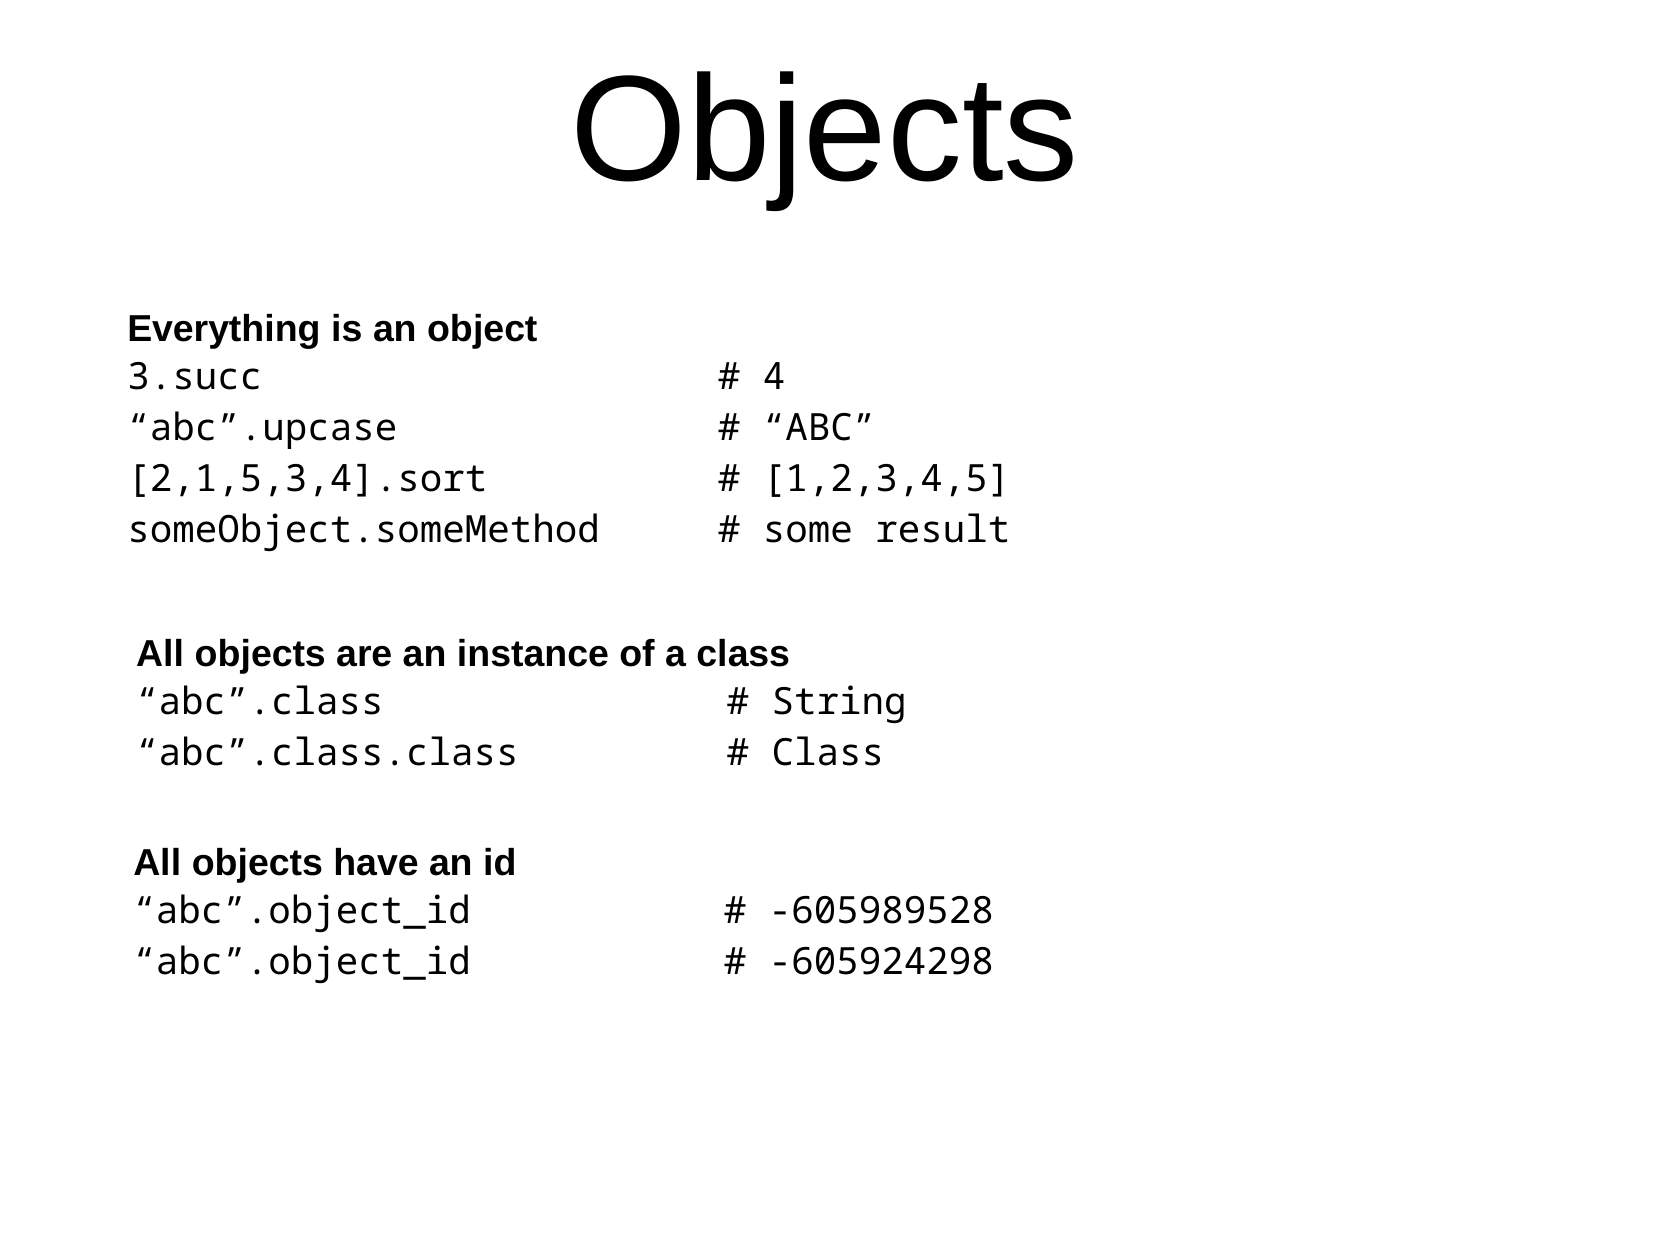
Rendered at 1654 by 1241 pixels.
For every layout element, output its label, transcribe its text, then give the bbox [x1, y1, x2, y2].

text_box All objects have an id “abc”.object_id # -605989528 “abc”.object_id # -605924298 [118, 834, 1313, 979]
text_box All objects are an instance of a class “abc”.class # String “abc”.class.class # Class [121, 625, 1044, 788]
text_box Everything is an object 3.succ # 4 “abc”.upcase # “ABC” [2,1,5,3,4].sort # [1,2,3,4,5] someObject.someMethod # some result [112, 300, 1613, 531]
text_box Objects [487, 37, 1163, 220]
